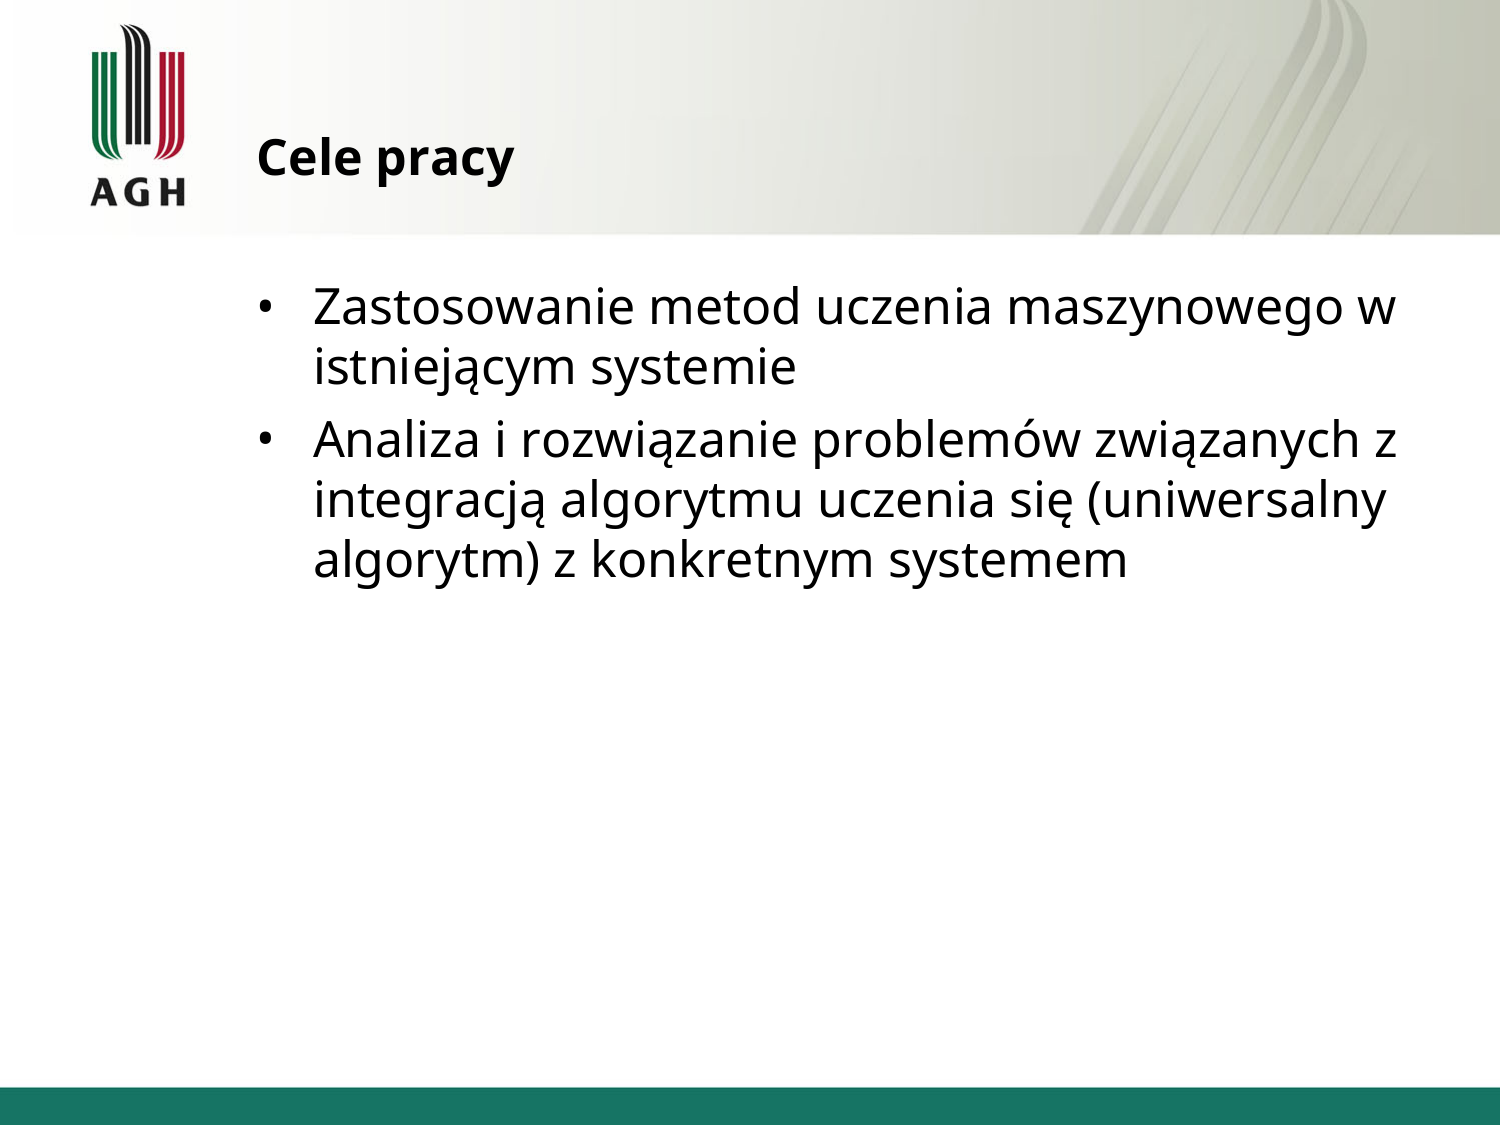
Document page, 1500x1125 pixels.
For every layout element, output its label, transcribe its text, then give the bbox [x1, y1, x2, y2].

title Cele pracy [242, 78, 1425, 233]
picture [0, 0, 1500, 1125]
list Zastosowanie metod uczenia maszynowego w istniejącym systemie Analiza i rozwiązanie problemów związanych z integracją algorytmu uczenia się (uniwersalny algorytm) z konkretnym systemem [242, 267, 1425, 1005]
